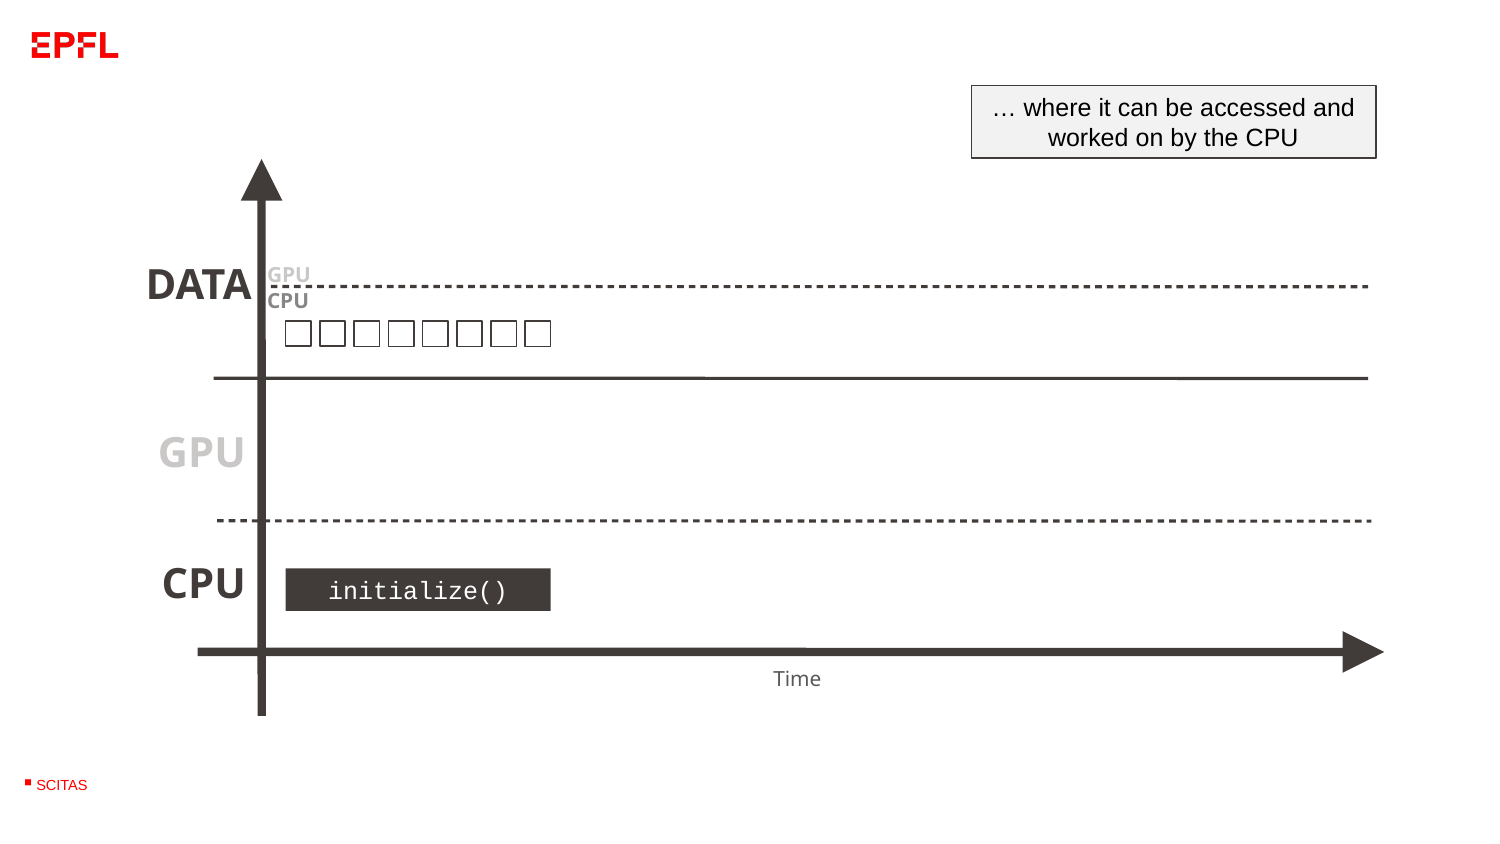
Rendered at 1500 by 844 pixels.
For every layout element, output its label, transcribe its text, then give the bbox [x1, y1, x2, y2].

text_box DATA [133, 261, 274, 315]
text_box CPU [254, 286, 344, 319]
text_box CPU [19, 561, 259, 614]
text_box CPU [298, 293, 304, 306]
text_box GPU [254, 260, 332, 293]
picture [21, 21, 129, 69]
text_box Time [760, 663, 867, 698]
text_box GPU [19, 430, 259, 484]
text_box … where it can be accessed and worked on by the CPU [971, 85, 1376, 159]
text_box initialize() [285, 568, 551, 611]
